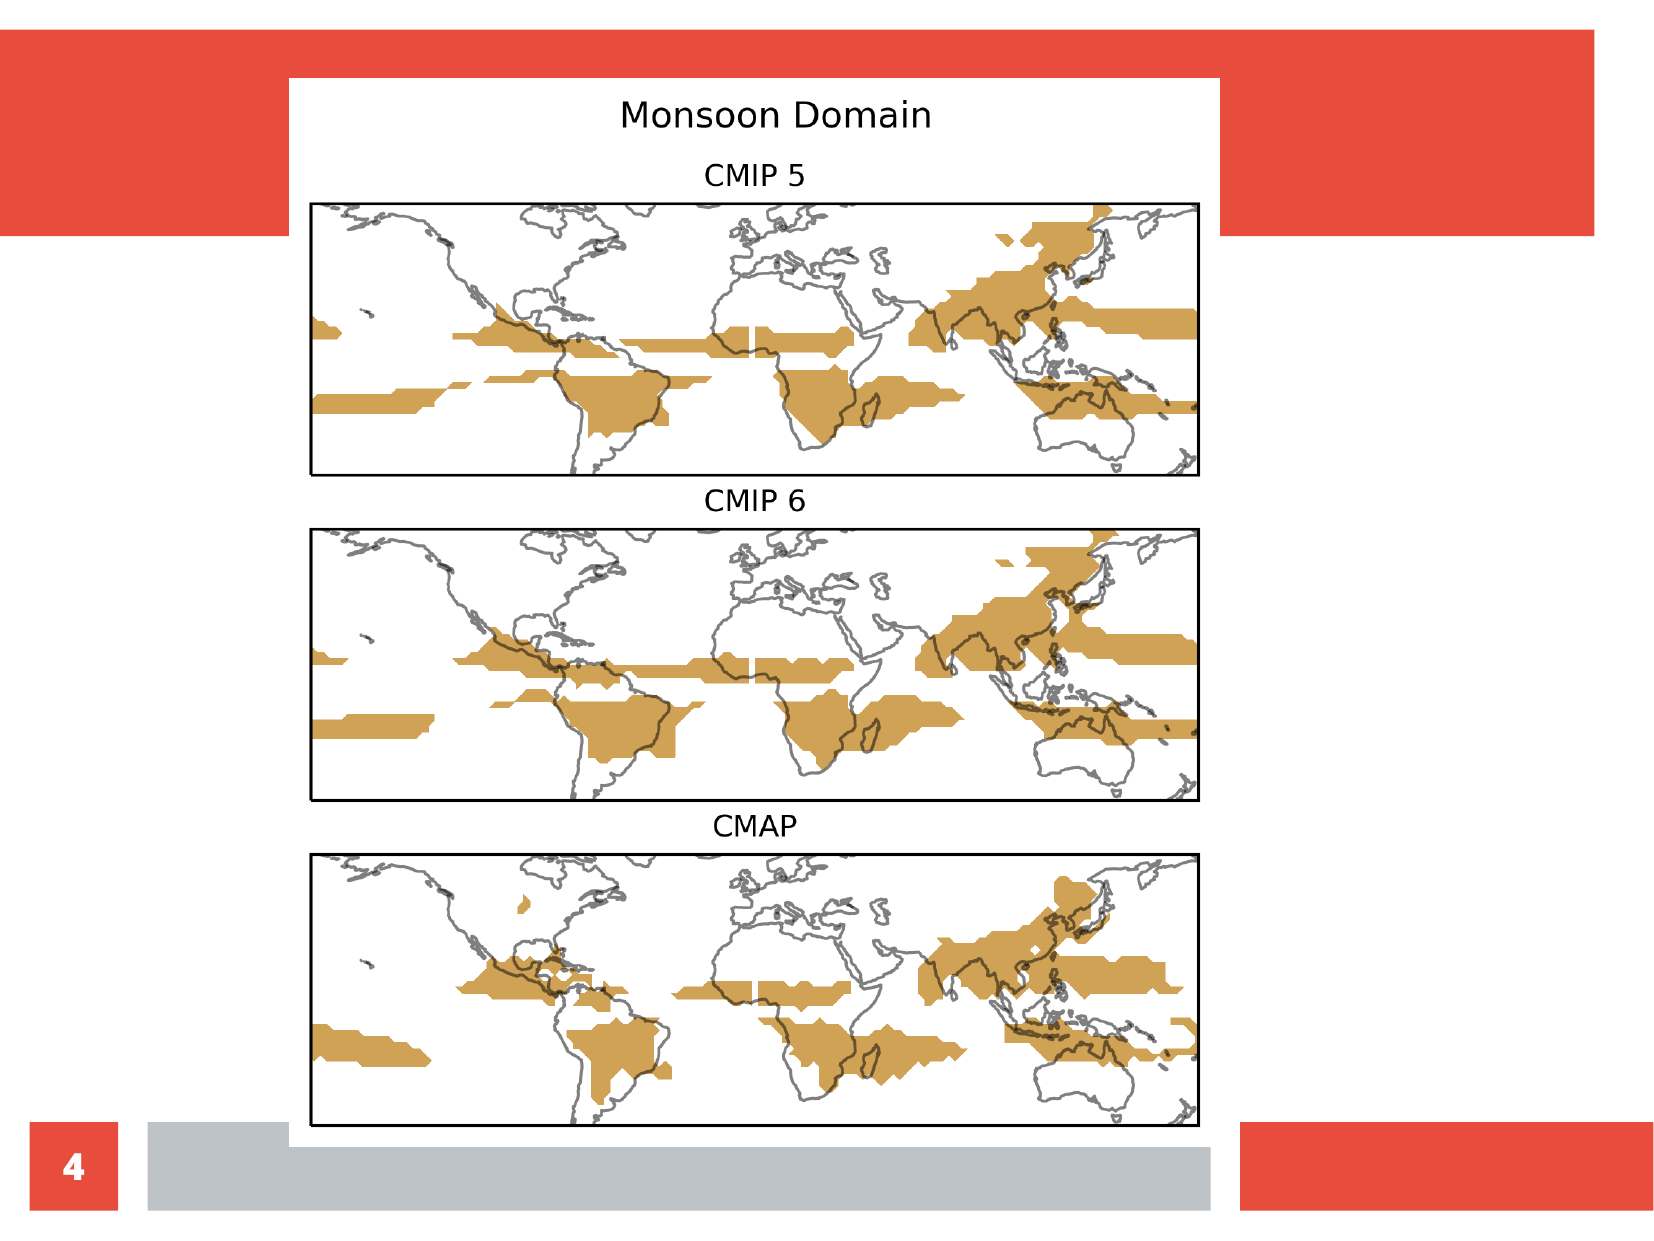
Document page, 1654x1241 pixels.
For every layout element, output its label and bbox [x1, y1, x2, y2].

picture [289, 78, 1220, 1147]
